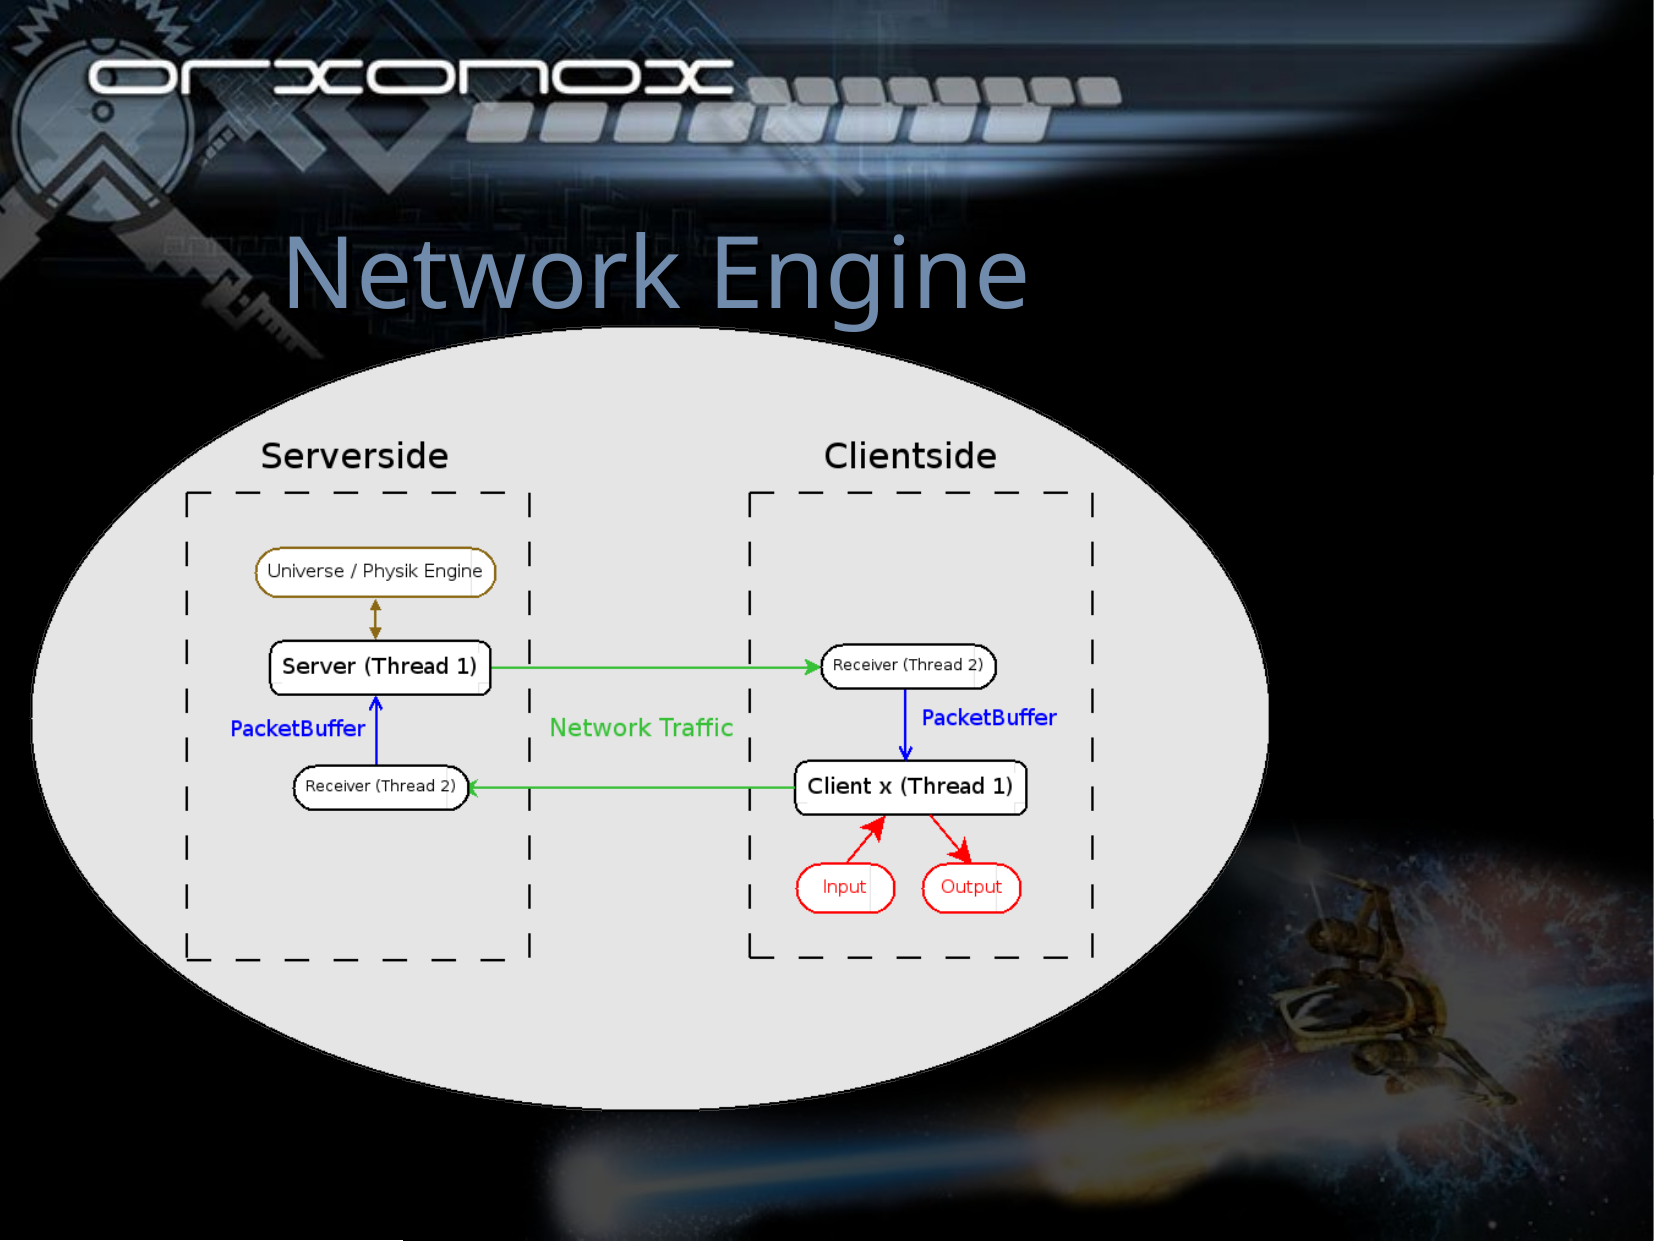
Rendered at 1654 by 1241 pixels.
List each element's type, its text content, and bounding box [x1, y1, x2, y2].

picture [0, 0, 1654, 1241]
text_box Network Engine [265, 194, 1241, 322]
